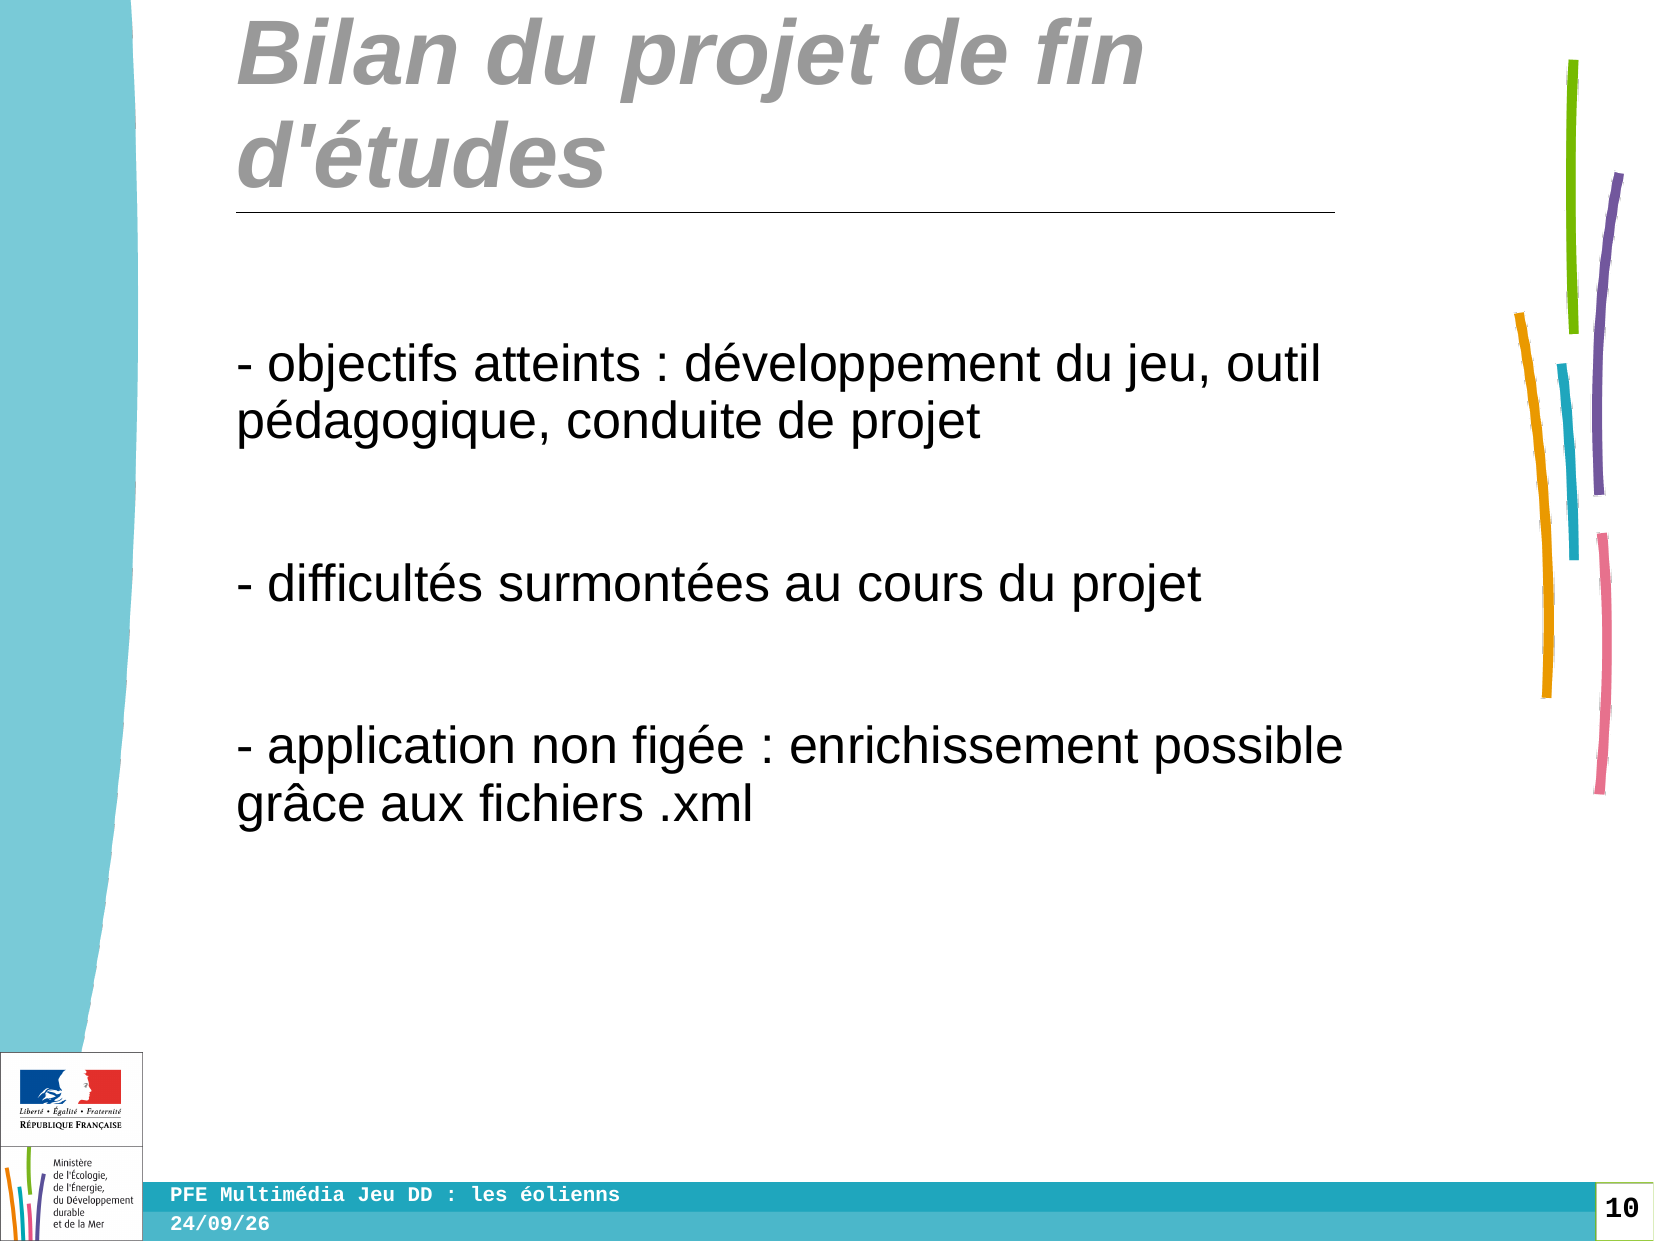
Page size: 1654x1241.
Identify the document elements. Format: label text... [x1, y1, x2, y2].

picture [0, 0, 1654, 1241]
list - objectifs atteints : développement du jeu, outil pédagogique, conduite de projet - difficultés surmontées au cours du projet - application non figée : enrichissement possible grâce aux fichiers .xml [236, 236, 1359, 1004]
title Bilan du projet de fin d'études [236, 1, 1447, 207]
